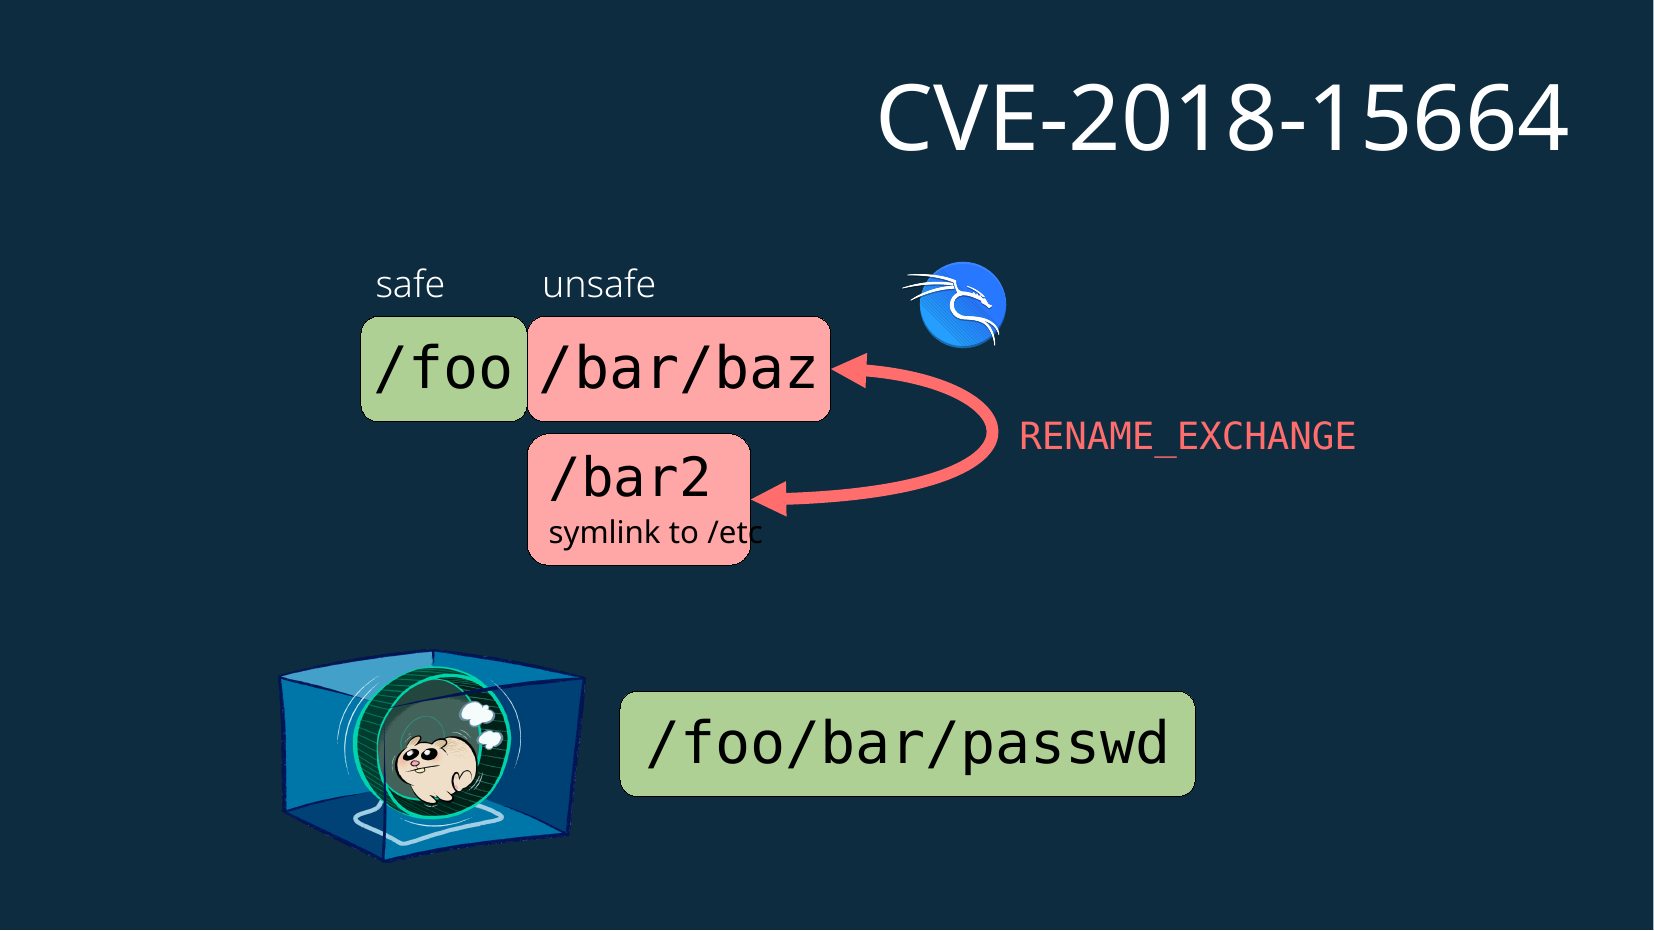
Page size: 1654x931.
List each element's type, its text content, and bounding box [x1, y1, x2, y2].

text_box /bar2 symlink to /etc [527, 433, 751, 566]
text_box /foo/bar/passwd [619, 691, 1196, 797]
picture [278, 649, 586, 863]
text_box /foo [360, 316, 527, 422]
text_box safe [360, 250, 461, 317]
text_box unsafe [527, 250, 695, 317]
picture [902, 244, 1024, 366]
text_box /bar/baz [527, 316, 831, 422]
title CVE-2018-15664 [82, 37, 1571, 193]
text_box RENAME_EXCHANGE [1004, 407, 1372, 466]
